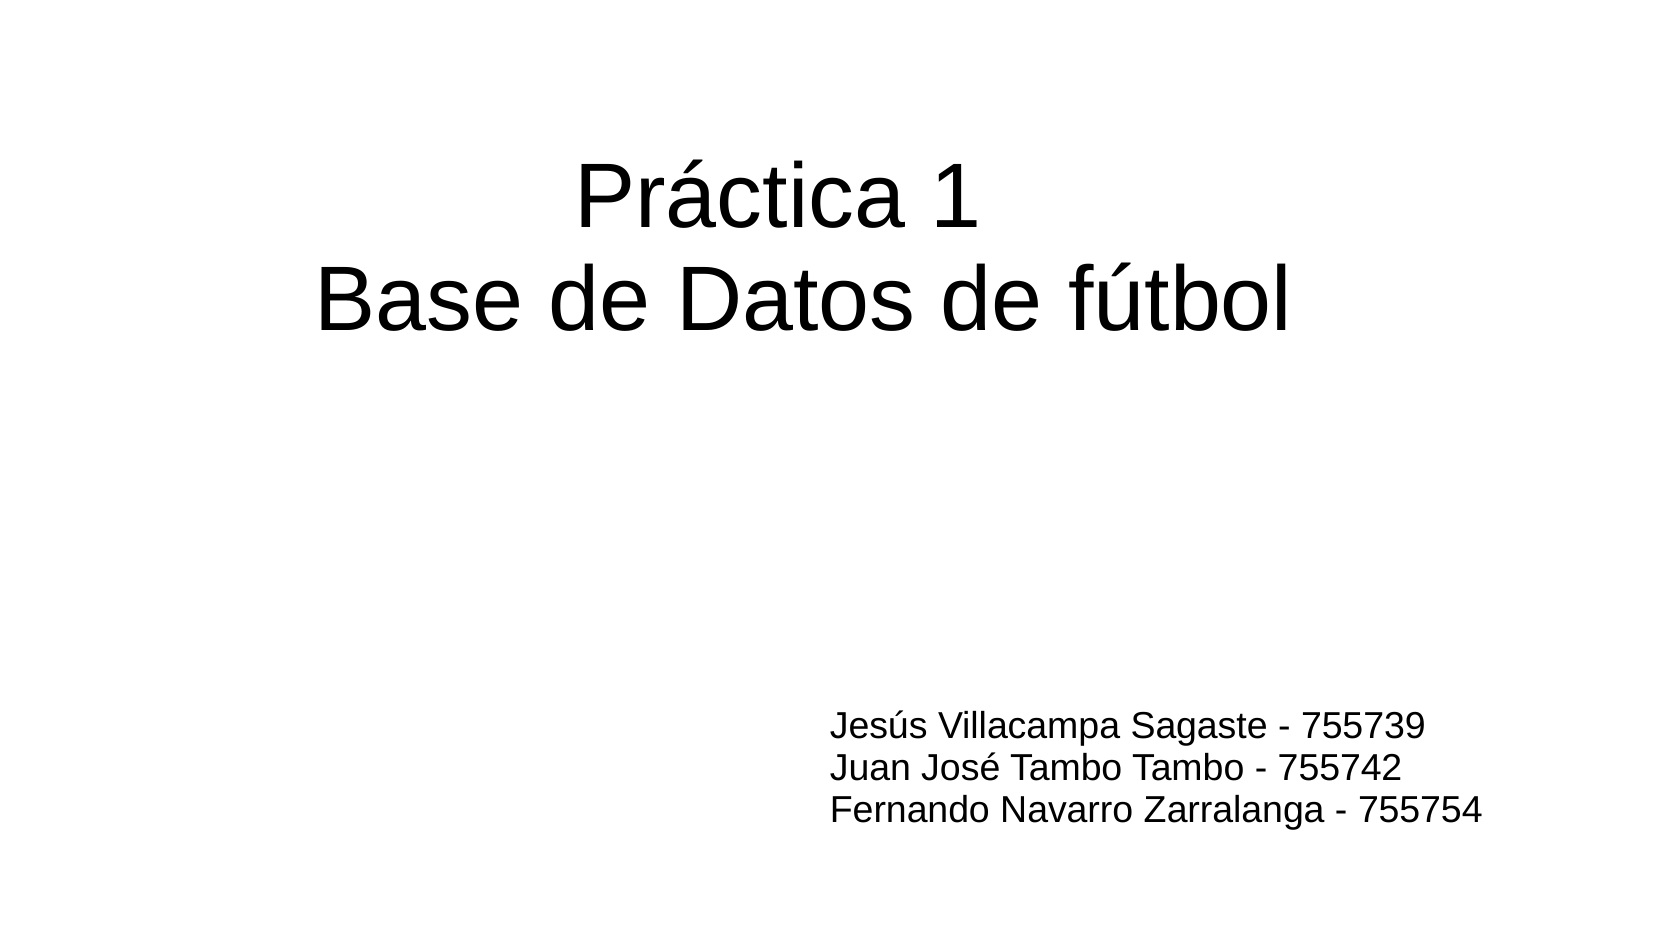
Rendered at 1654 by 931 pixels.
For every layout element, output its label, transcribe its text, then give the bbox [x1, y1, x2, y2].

title Práctica 1 Base de Datos de fútbol [47, 69, 1536, 426]
text_box Jesús Villacampa Sagaste - 755739 Juan José Tambo Tambo - 755742 Fernando Navarro Zarralanga - 755754 [814, 696, 1642, 838]
